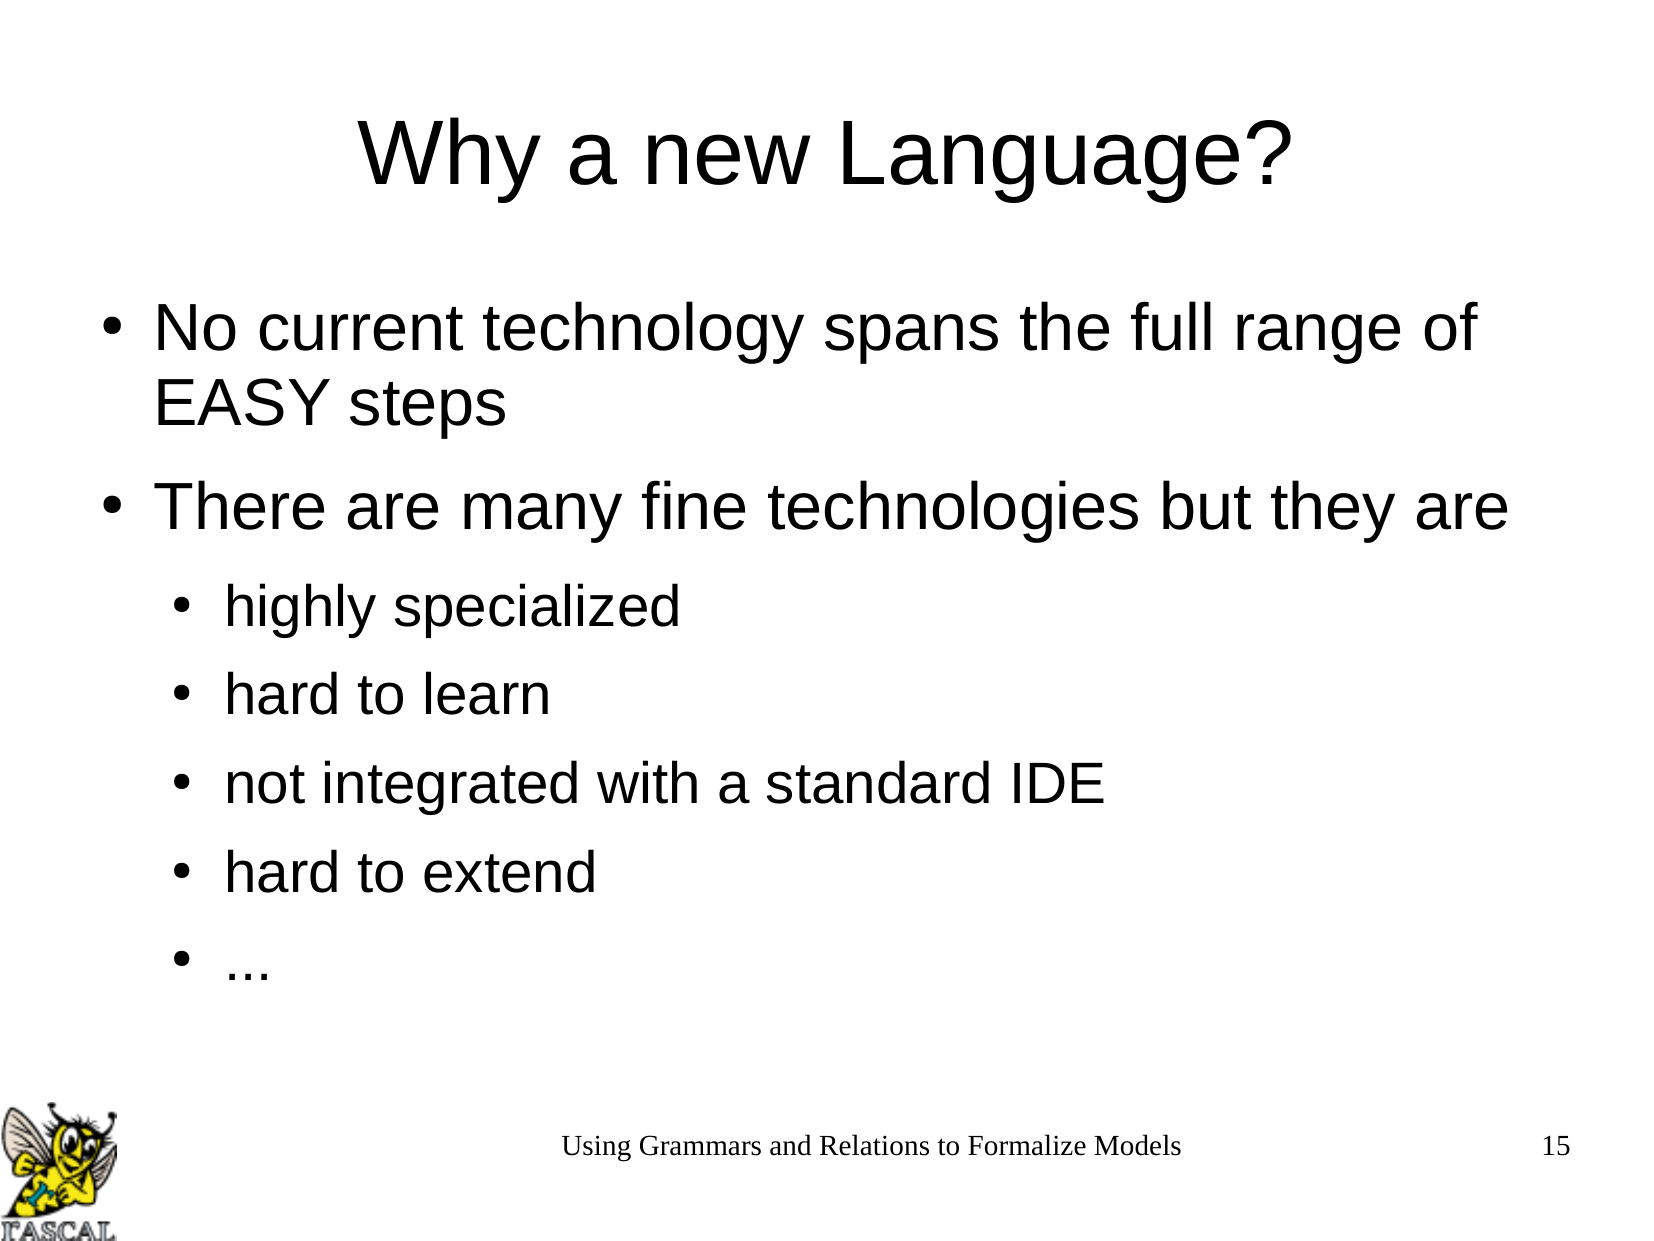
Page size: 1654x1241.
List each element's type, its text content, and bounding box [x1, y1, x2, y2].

list No current technology spans the full range of EASY steps There are many fine technologies but they are highly specialized hard to learn not integrated with a standard IDE hard to extend ... [82, 290, 1571, 1109]
picture [0, 1102, 117, 1241]
title Why a new Language? [82, 49, 1571, 257]
